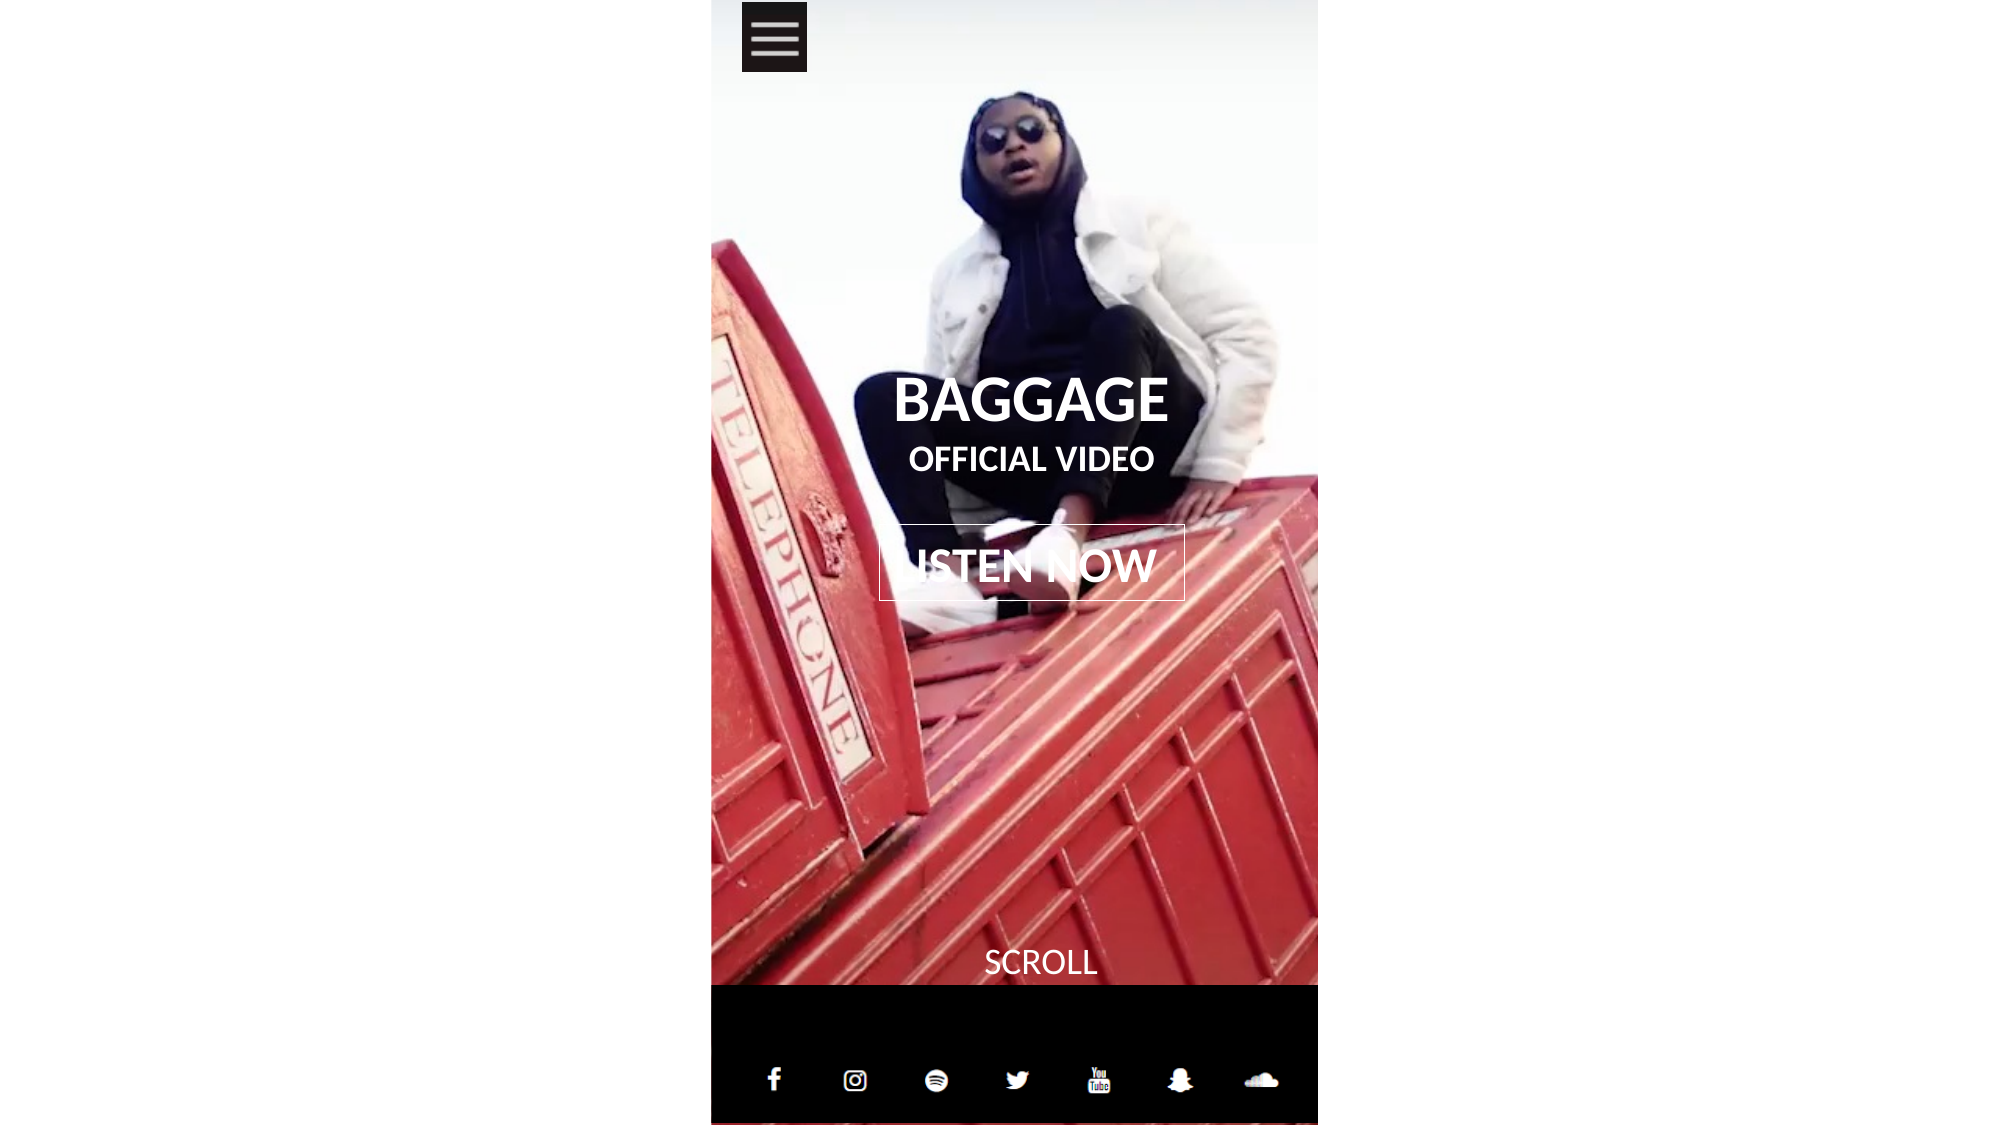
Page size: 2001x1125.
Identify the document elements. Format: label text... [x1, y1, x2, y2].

text_box LISTEN NOW [879, 524, 1185, 601]
text_box BAGGAGE OFFICIAL VIDEO [531, 346, 1533, 489]
picture [711, 0, 1318, 346]
text_box SCROLL [969, 929, 1115, 991]
picture [711, 489, 1318, 1125]
